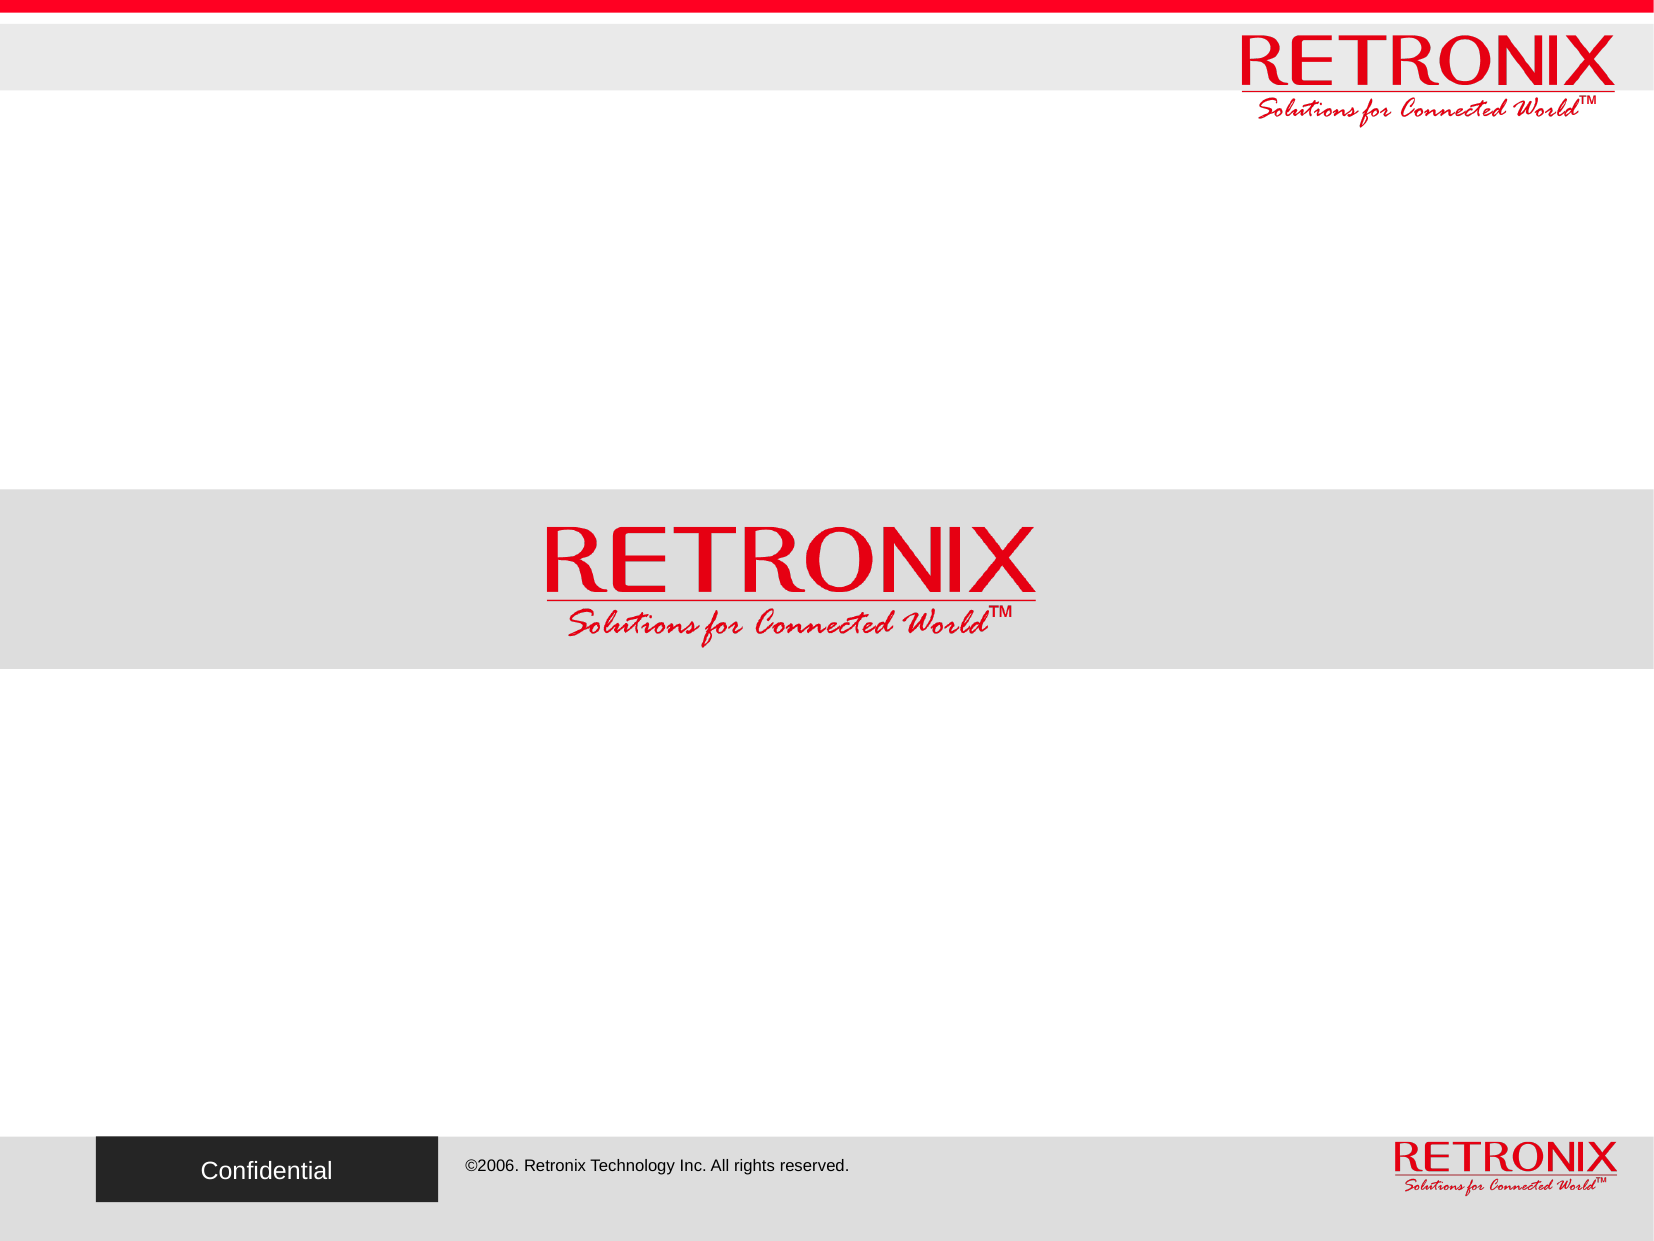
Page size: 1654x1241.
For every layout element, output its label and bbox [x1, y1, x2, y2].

picture [1235, 31, 1621, 130]
picture [538, 521, 1044, 651]
picture [1391, 1139, 1621, 1198]
